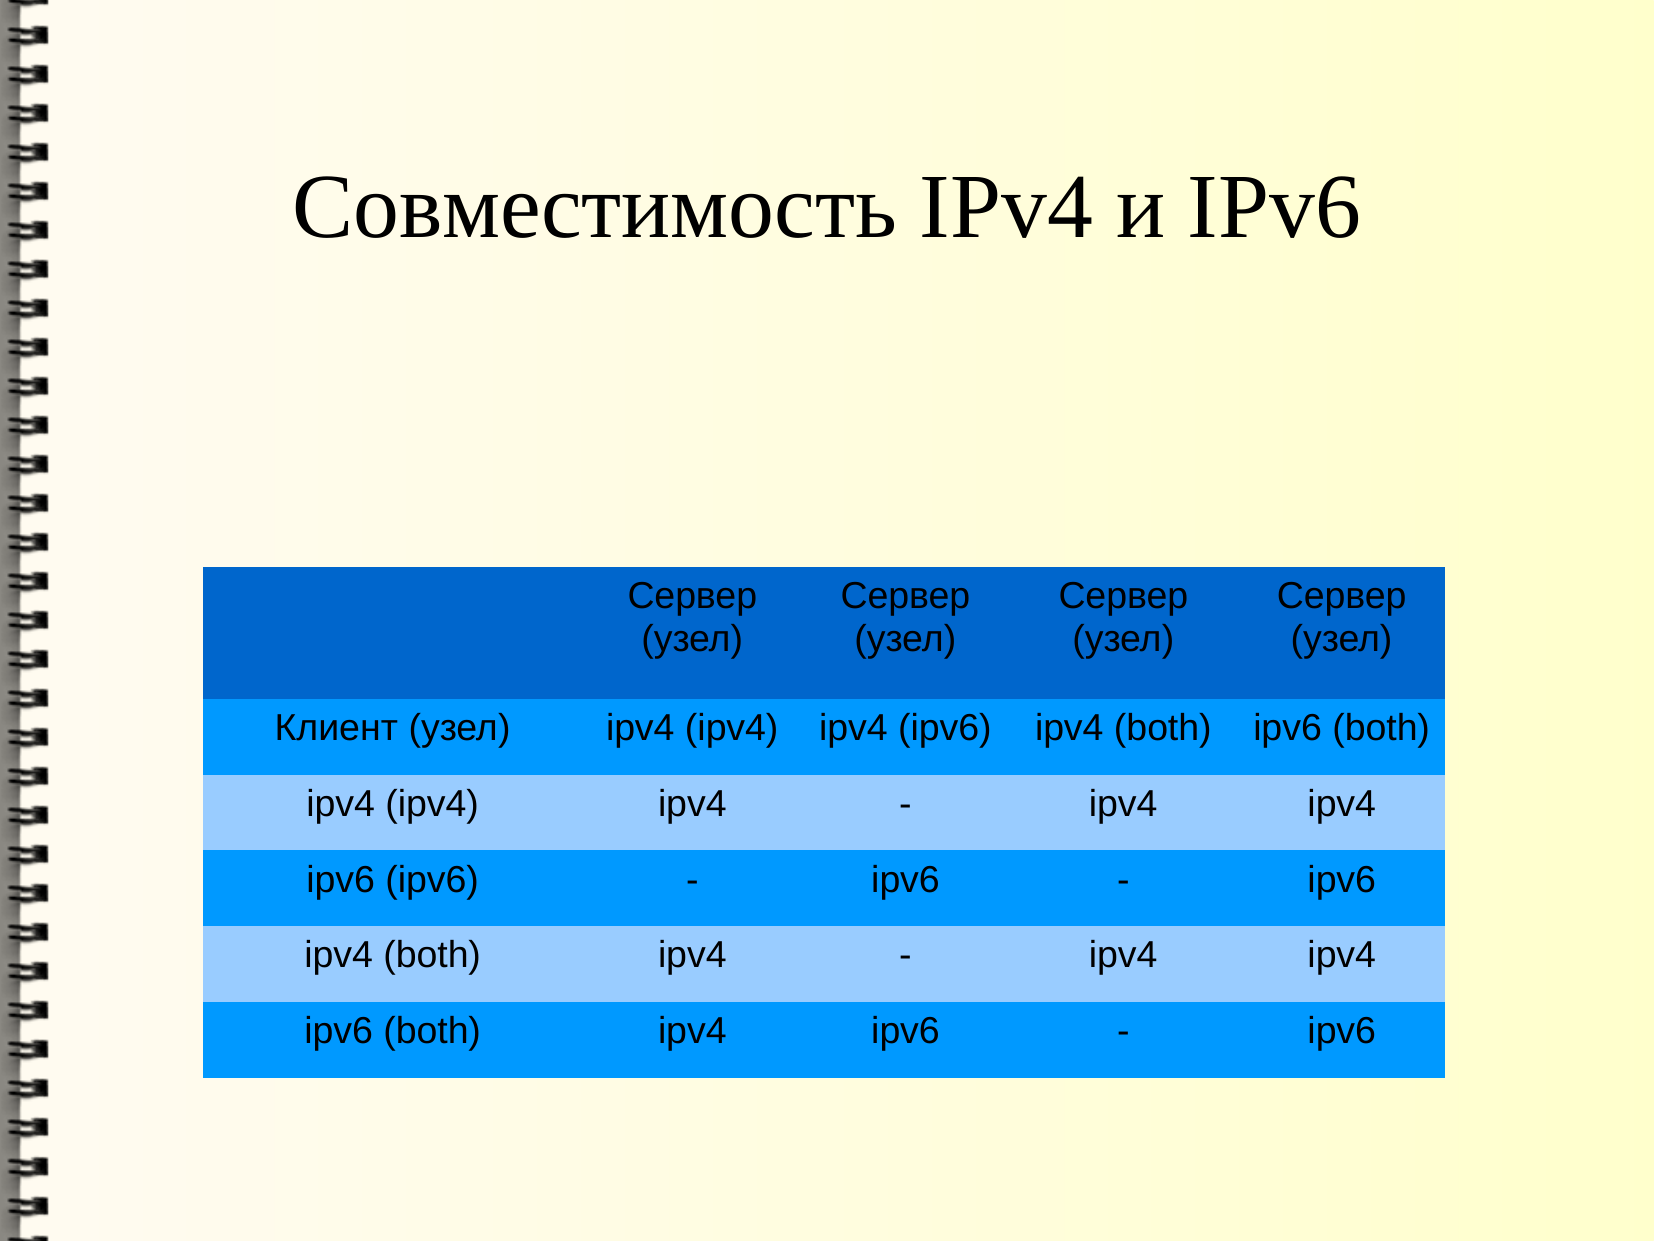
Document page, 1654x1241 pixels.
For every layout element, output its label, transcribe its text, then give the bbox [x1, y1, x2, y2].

table_cell ipv4 [1238, 926, 1445, 1002]
table_cell ipv4 [582, 926, 803, 1002]
table_cell ipv4 [1008, 775, 1238, 850]
table_cell ipv6 [1238, 1002, 1445, 1078]
table_cell - [803, 775, 1008, 850]
table_cell ipv4 [582, 1002, 803, 1078]
table_header Сервер (узел) [1008, 567, 1238, 699]
table_cell ipv6 (ipv6) [203, 850, 582, 926]
picture [0, 0, 1654, 1241]
table_cell ipv4 (both) [1008, 699, 1238, 775]
title Совместимость IPv4 и IPv6 [121, 102, 1534, 311]
table_header [203, 567, 582, 699]
table_cell ipv4 (both) [203, 926, 582, 1002]
table_cell ipv6 [1238, 850, 1445, 926]
table_cell - [1008, 1002, 1238, 1078]
table_cell ipv4 [582, 775, 803, 850]
table_cell Клиент (узел) [203, 699, 582, 775]
table_header Сервер (узел) [582, 567, 803, 699]
table_cell ipv6 (both) [1238, 699, 1445, 775]
table_cell - [803, 926, 1008, 1002]
table_cell ipv4 (ipv4) [582, 699, 803, 775]
table_cell ipv6 [803, 850, 1008, 926]
table_cell ipv4 (ipv4) [203, 775, 582, 850]
table_cell ipv4 [1238, 775, 1445, 850]
table_cell - [1008, 850, 1238, 926]
table_cell ipv4 [1008, 926, 1238, 1002]
table_header Сервер (узел) [1238, 567, 1445, 699]
table_cell ipv6 [803, 1002, 1008, 1078]
table_cell ipv4 (ipv6) [803, 699, 1008, 775]
table_cell - [582, 850, 803, 926]
table_header Сервер (узел) [803, 567, 1008, 699]
table_cell ipv6 (both) [203, 1002, 582, 1078]
